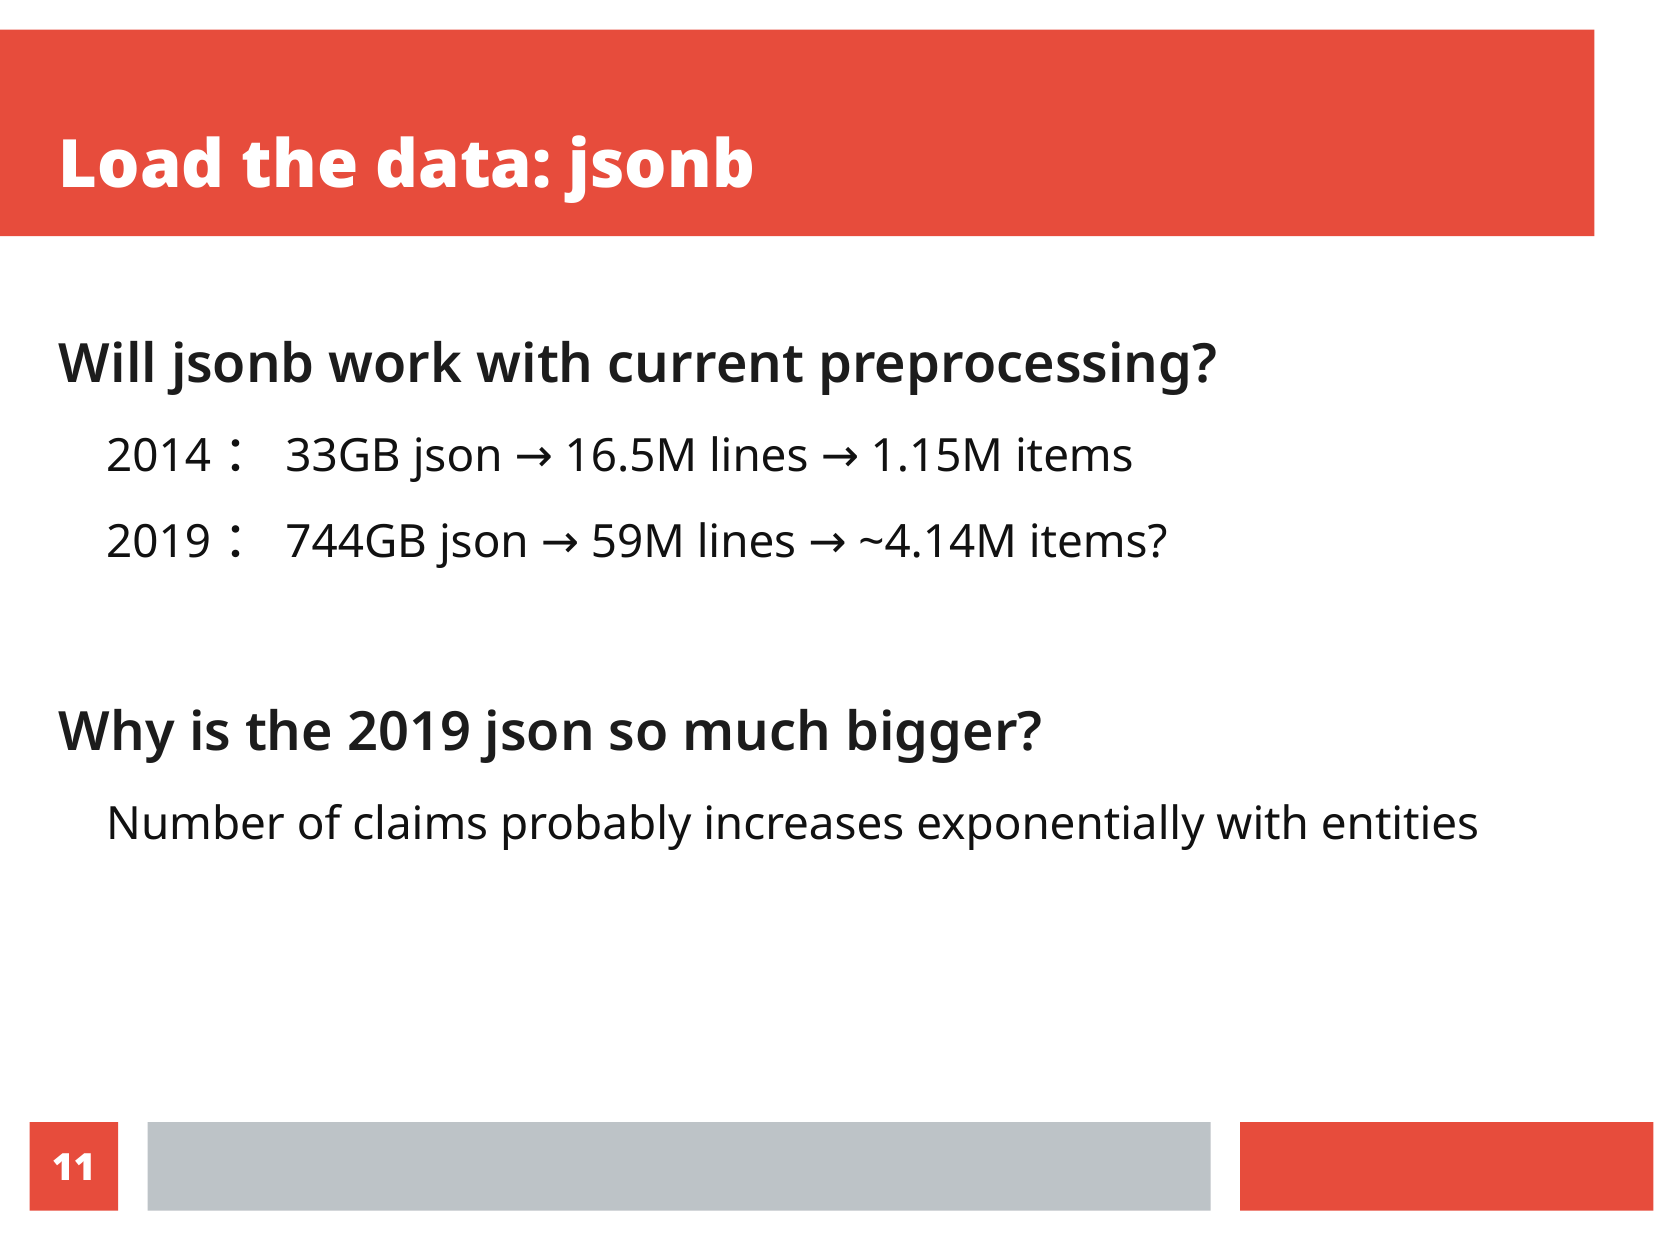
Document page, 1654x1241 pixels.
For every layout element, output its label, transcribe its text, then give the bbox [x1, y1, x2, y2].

title Load the data: jsonb [59, 59, 1595, 207]
list Will jsonb work with current preprocessing? 2014：33GB json → 16.5M lines → 1.15M items 2019：744GB json → 59M lines → ~4.14M items? Why is the 2019 json so much bigger? Number of claims probably increases exponentially with entities [59, 324, 1565, 1093]
